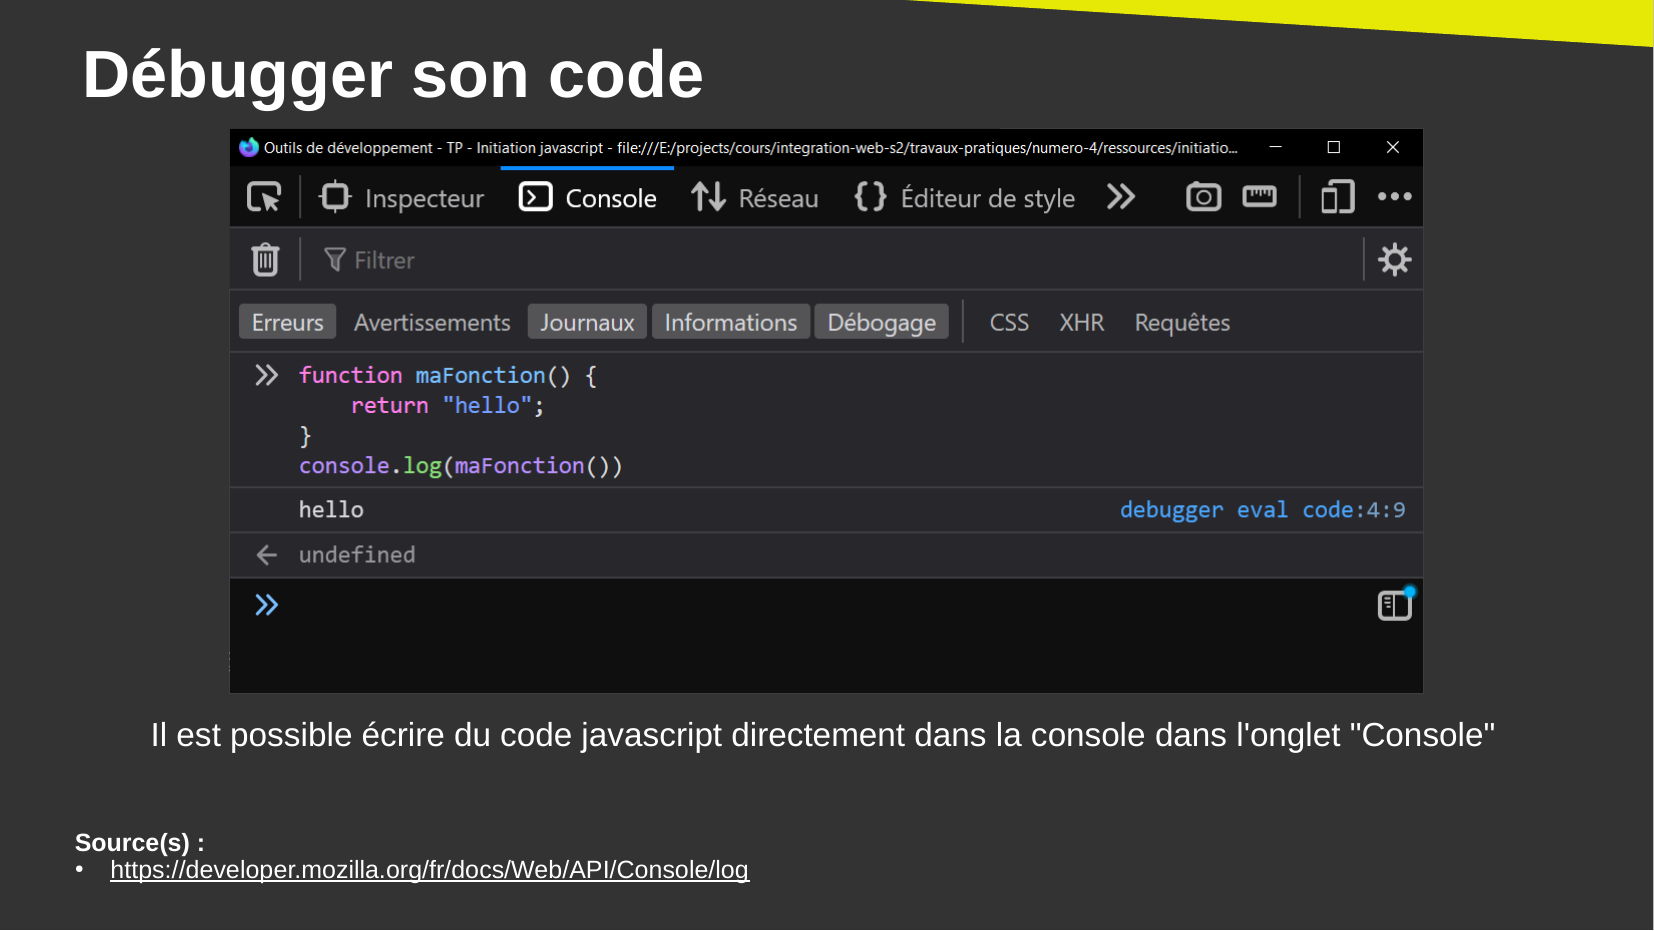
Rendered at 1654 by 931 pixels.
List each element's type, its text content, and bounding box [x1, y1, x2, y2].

text_box [905, 0, 1654, 48]
text_box Il est possible écrire du code javascript directement dans la console dans l'onglet "Console" [135, 708, 1518, 801]
title Débugger son code [82, 37, 1571, 114]
text_box Source(s) : https://developer.mozilla.org/fr/docs/Web/API/Console/log [60, 820, 1583, 892]
picture [229, 128, 1424, 694]
